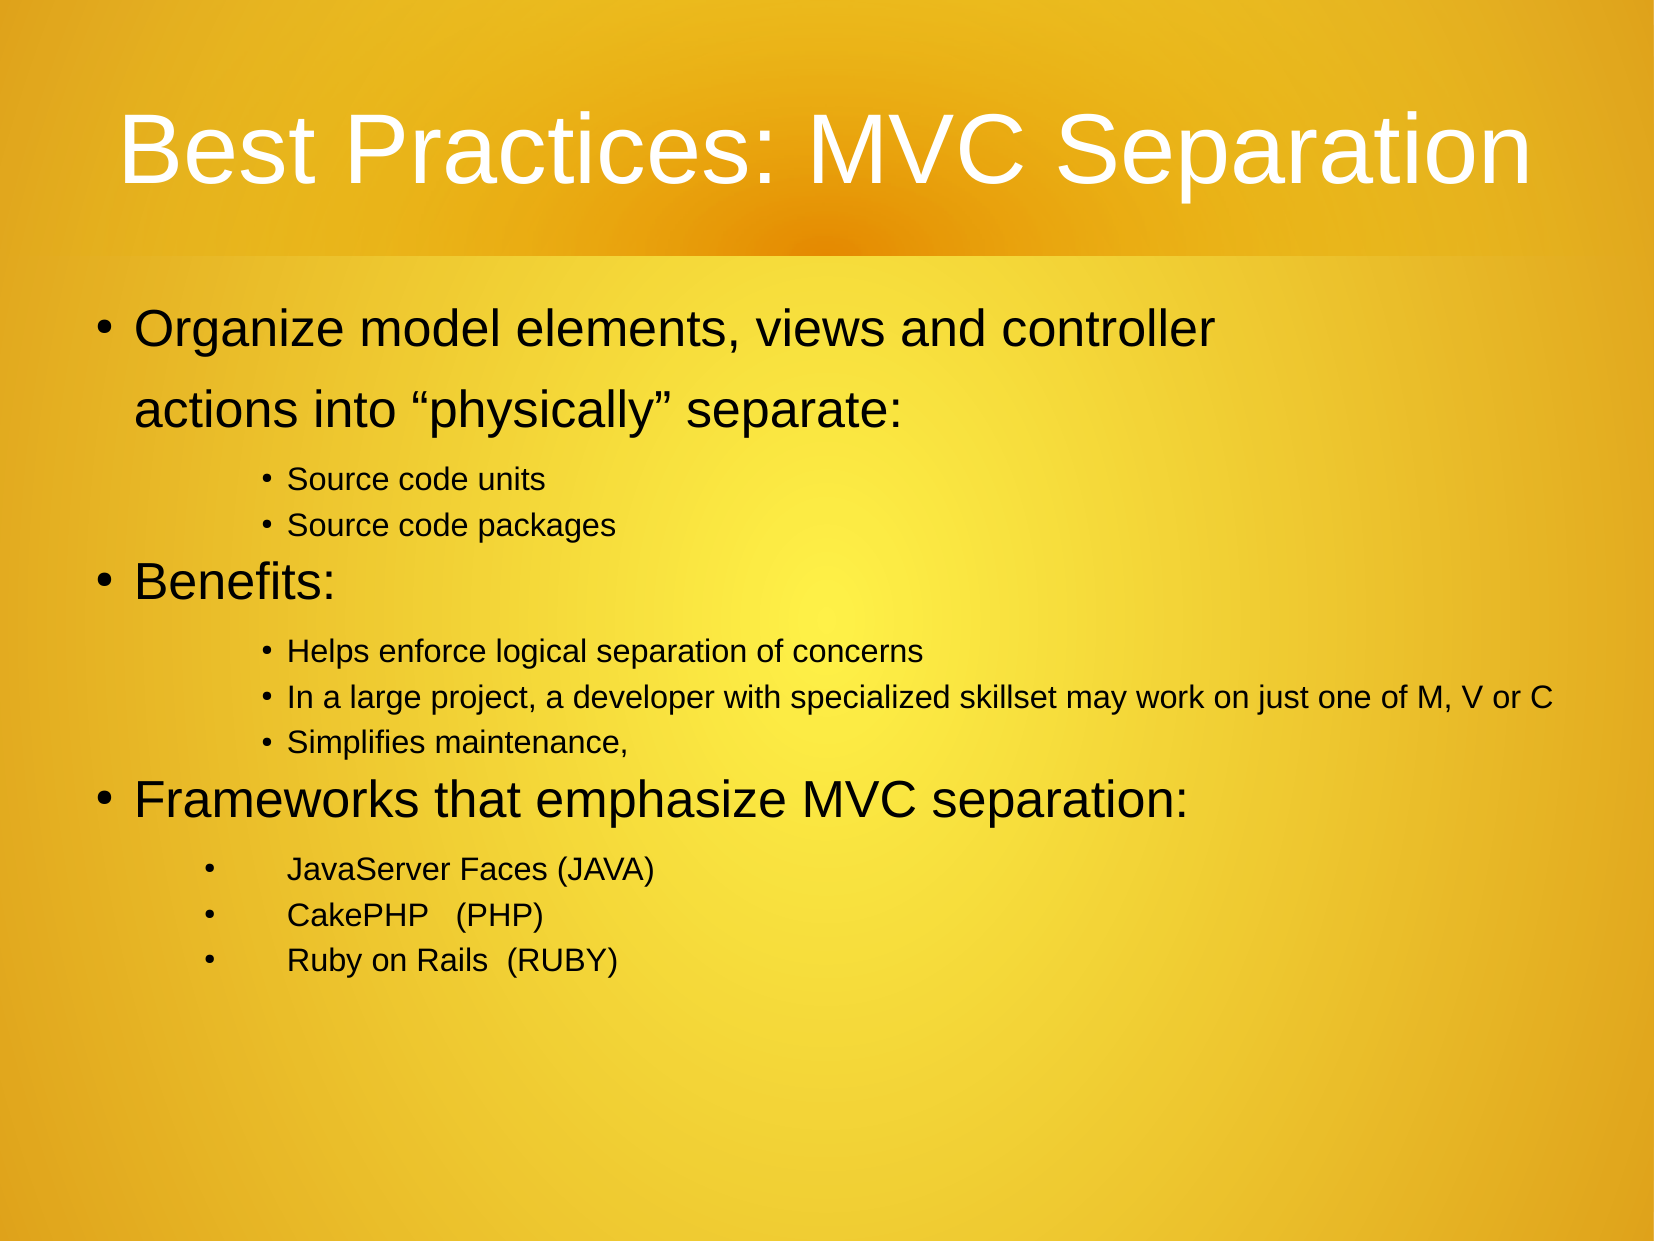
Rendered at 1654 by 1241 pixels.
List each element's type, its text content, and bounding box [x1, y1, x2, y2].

title Best Practices: MVC Separation [82, 47, 1571, 252]
list Organize model elements, views and controller actions into “physically” separate: Source code units Source code packages Benefits: Helps enforce logical separation of concerns In a large project, a developer with specialized skillset may work on just one of M, V or C Simplifies maintenance, Frameworks that emphasize MVC separation: JavaServer Faces (JAVA) CakePHP (PHP) Ruby on Rails (RUBY) [82, 299, 1571, 1019]
